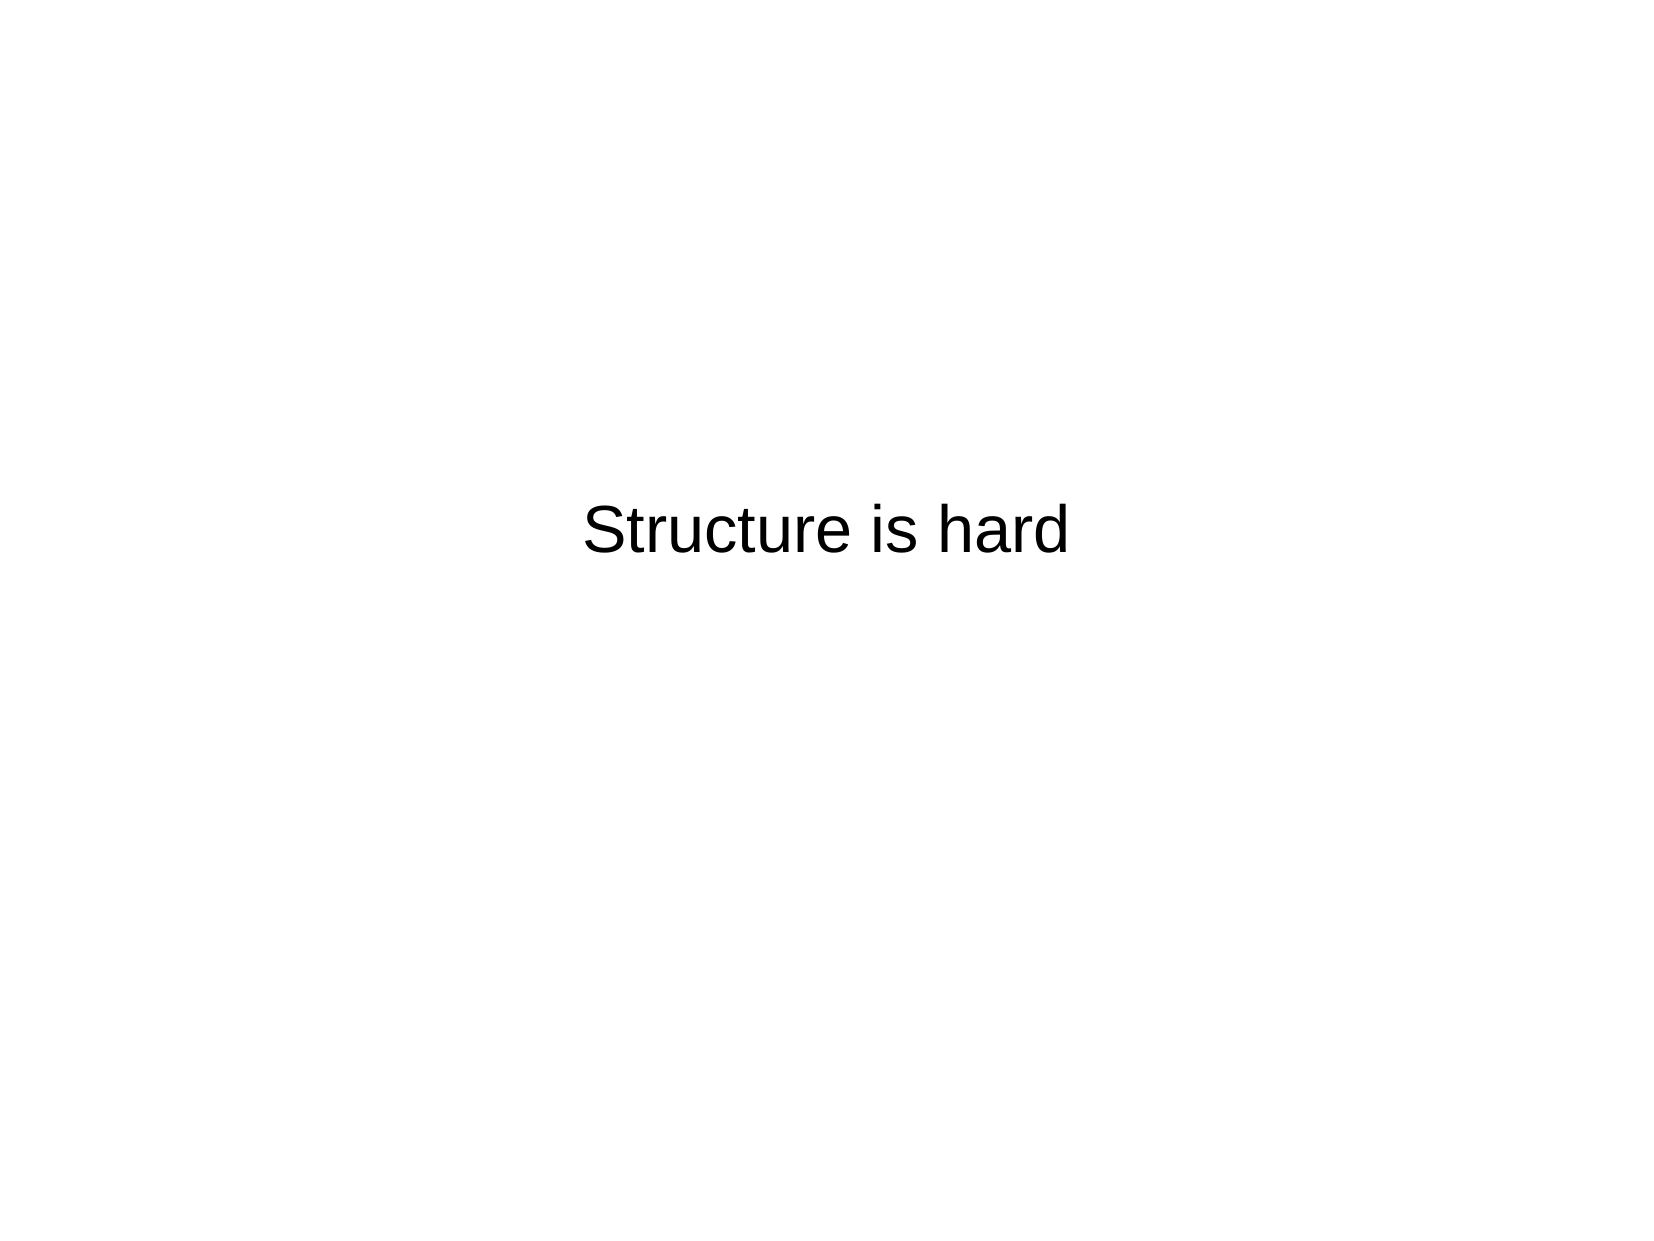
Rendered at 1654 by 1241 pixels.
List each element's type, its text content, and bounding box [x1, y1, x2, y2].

subtitle Structure is hard [82, 49, 1571, 1010]
